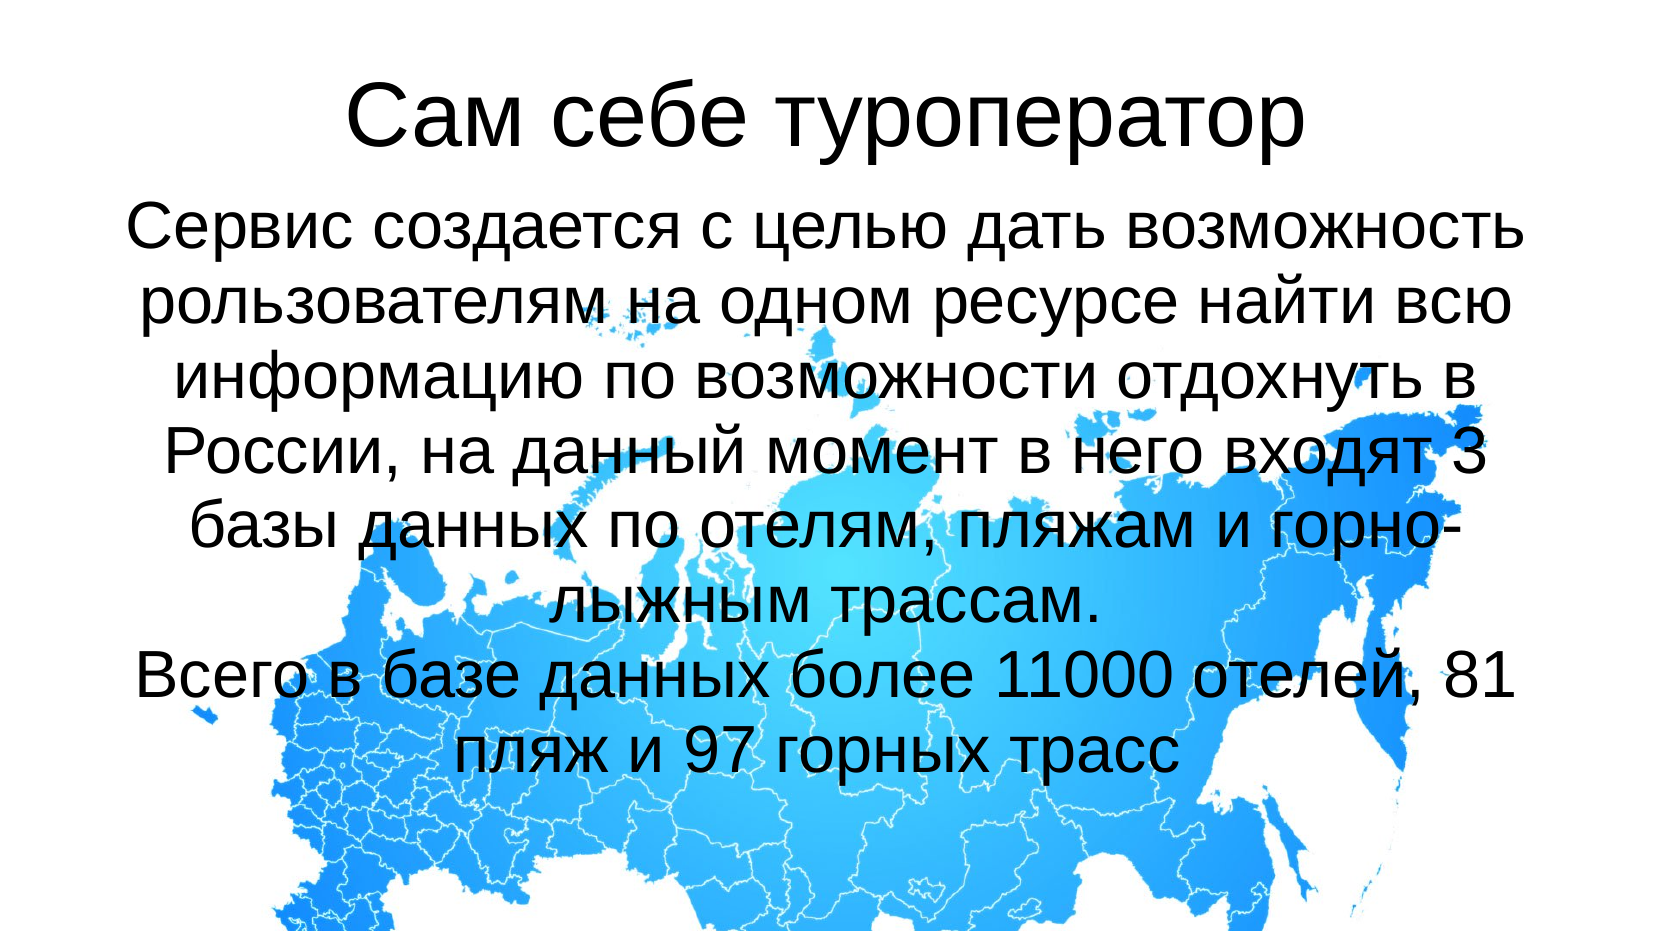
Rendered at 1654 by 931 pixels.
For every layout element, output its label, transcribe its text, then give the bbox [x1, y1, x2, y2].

picture [13, 186, 1654, 931]
title Сам себе туроператор [82, 37, 1571, 188]
subtitle Сервис создается с целью дать возможность рользователям на одном ресурсе найти всю информацию по возможности отдохнуть в России, на данный момент в него входят 3 базы данных по отелям, пляжам и горно-лыжным трассам. Всего в базе данных более 11000 отелей, 81 пляж и 97 горных трасс [82, 188, 1571, 787]
